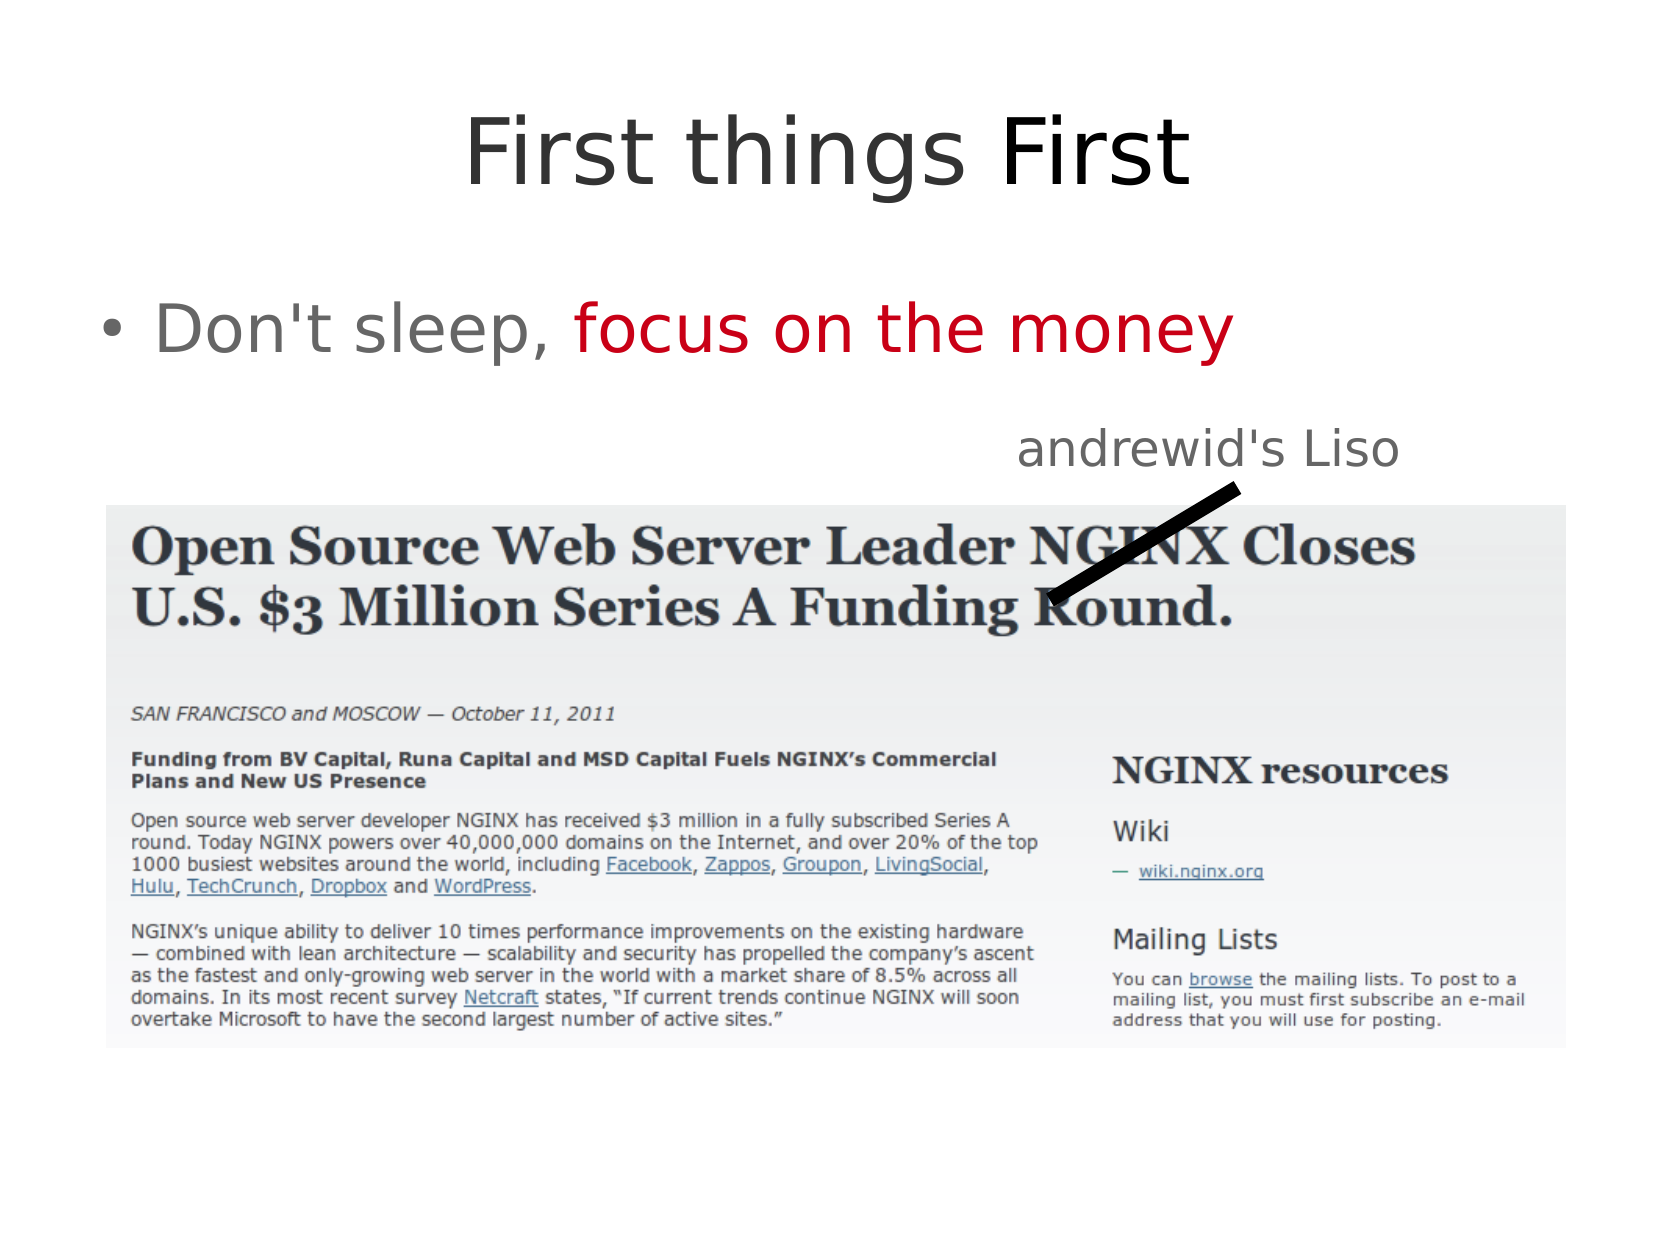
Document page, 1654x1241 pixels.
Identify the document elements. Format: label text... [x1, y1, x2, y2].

list Don't sleep, focus on the money [82, 290, 1571, 1109]
text_box andrewid's Liso [1001, 412, 1417, 486]
title First things First [82, 49, 1571, 257]
picture [106, 505, 1566, 1048]
